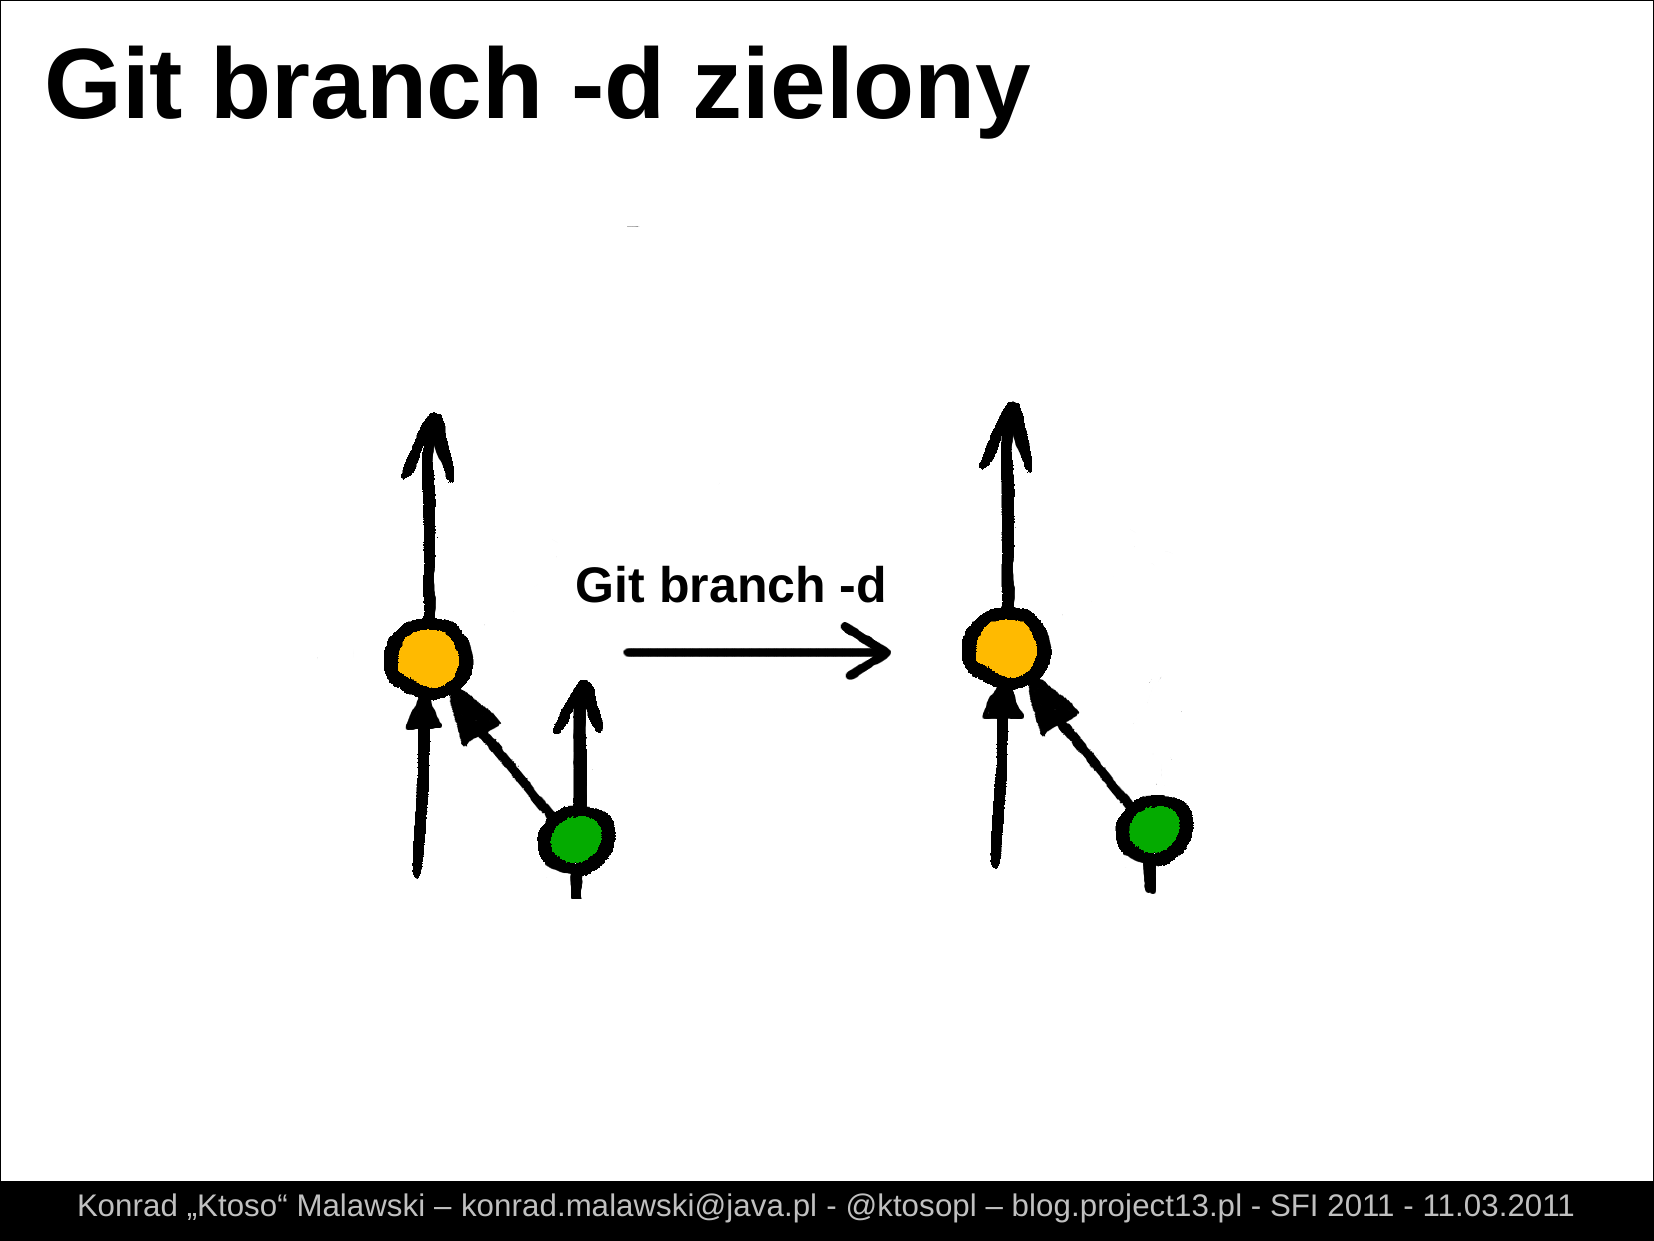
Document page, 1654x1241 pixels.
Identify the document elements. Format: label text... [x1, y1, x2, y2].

picture [276, 226, 1329, 899]
text_box Konrad „Ktoso“ Malawski – konrad.malawski@java.pl - @ktosopl – blog.project13.pl - SFI 2011 - 11.03.2011 [0, 1181, 1654, 1238]
text_box Git branch -d zielony [29, 21, 1595, 148]
text_box Git branch -d [561, 549, 916, 621]
